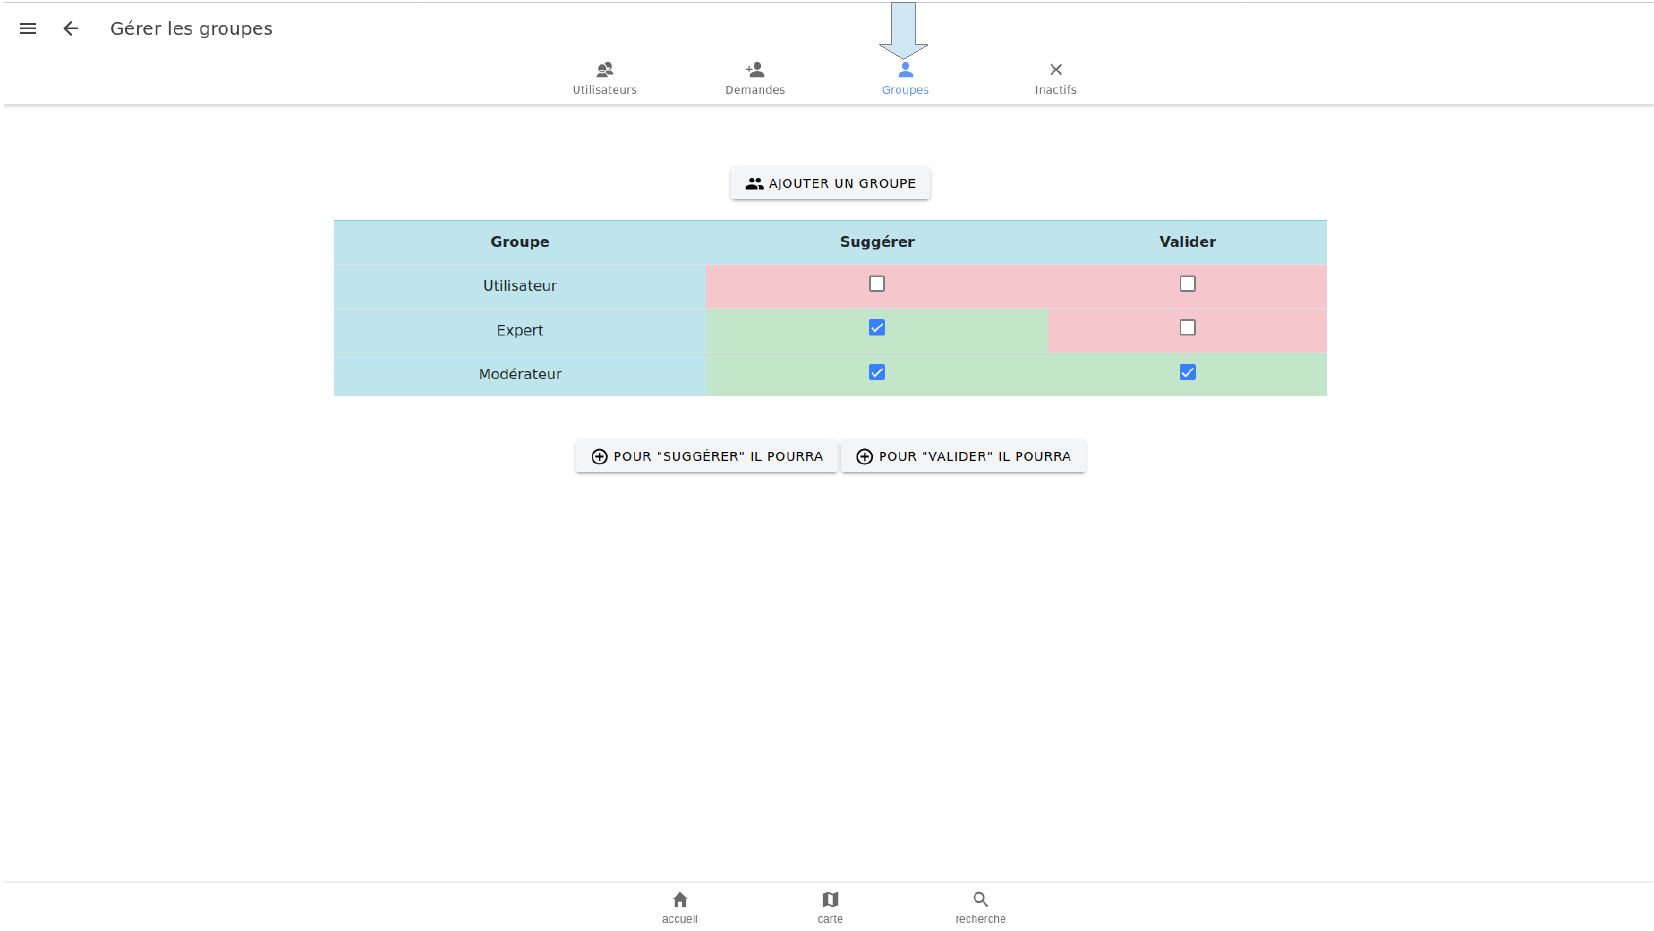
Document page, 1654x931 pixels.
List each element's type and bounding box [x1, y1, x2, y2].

text_box [879, 2, 928, 60]
picture [4, 2, 1654, 931]
